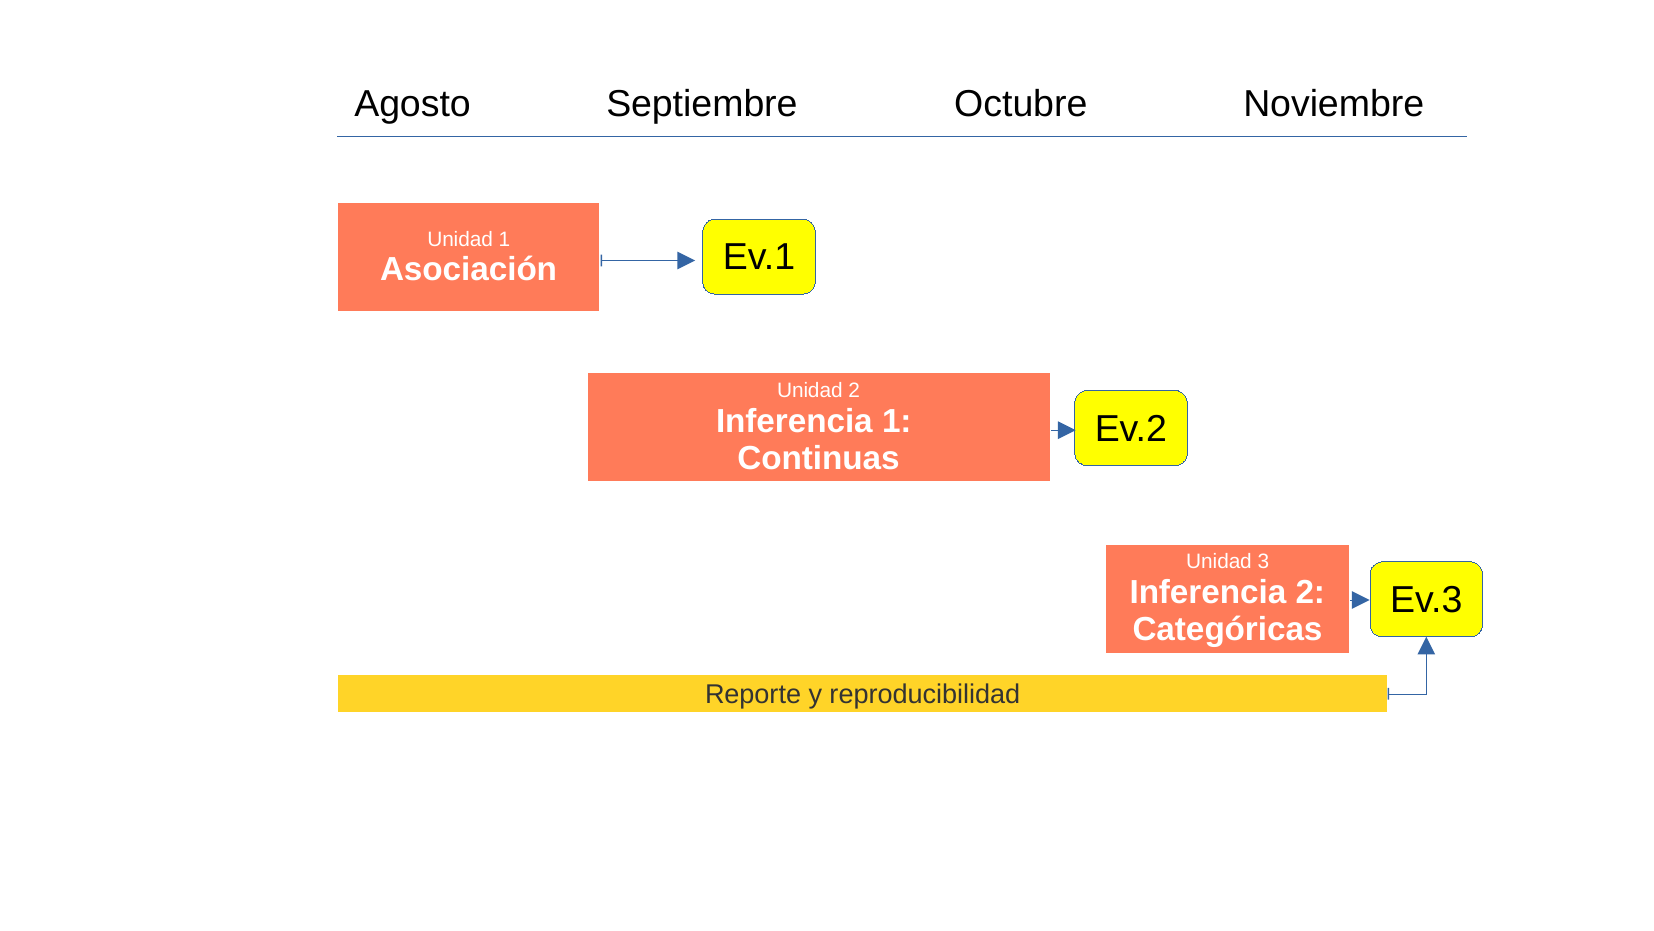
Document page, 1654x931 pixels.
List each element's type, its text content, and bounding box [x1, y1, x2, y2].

text_box Unidad 1 Asociación [337, 202, 600, 312]
text_box Ev.2 [1074, 390, 1188, 466]
text_box Unidad 3 Inferencia 2: Categóricas [1105, 544, 1350, 654]
text_box Ev.1 [702, 219, 816, 295]
text_box Agosto [300, 75, 526, 132]
text_box Octubre [908, 75, 1134, 132]
text_box Reporte y reproducibilidad [337, 674, 1388, 713]
text_box Septiembre [589, 75, 815, 132]
text_box Noviembre [1221, 75, 1447, 132]
text_box Ev.3 [1370, 561, 1483, 637]
text_box Unidad 2 Inferencia 1: Continuas [587, 372, 1051, 482]
